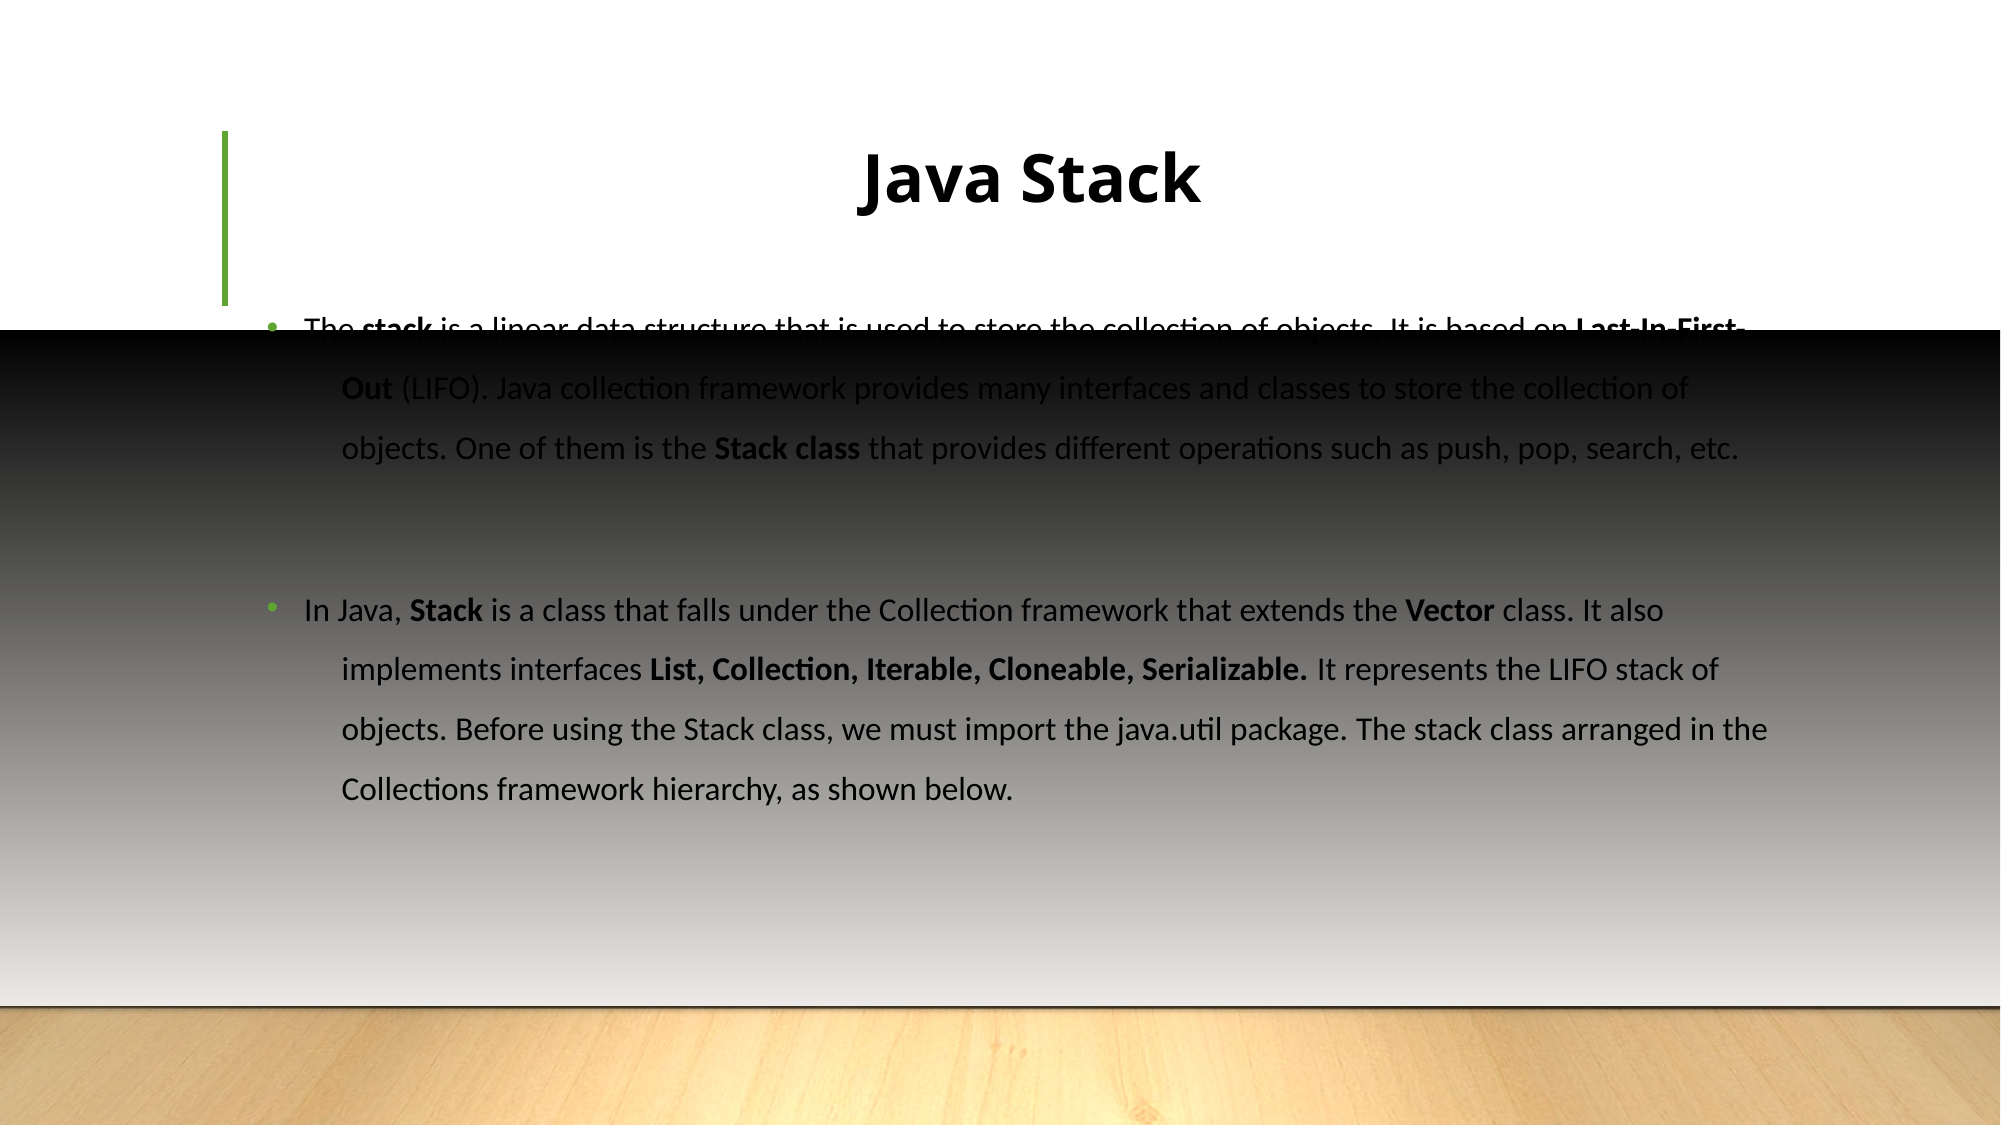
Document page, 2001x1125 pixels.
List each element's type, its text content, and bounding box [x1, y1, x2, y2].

title Java Stack [251, 131, 1814, 279]
list The stack is a linear data structure that is used to store the collection of objects. It is based on Last-In-First-Out (LIFO). Java collection framework provides many interfaces and classes to store the collection of objects. One of them is the Stack class that provides different operations such as push, pop, search, etc. In Java, Stack is a class that falls under the Collection framework that extends the Vector class. It also implements interfaces List, Collection, Iterable, Cloneable, Serializable. It represents the LIFO stack of objects. Before using the Stack class, we must import the java.util package. The stack class arranged in the Collections framework hierarchy, as shown below. [251, 279, 1814, 897]
